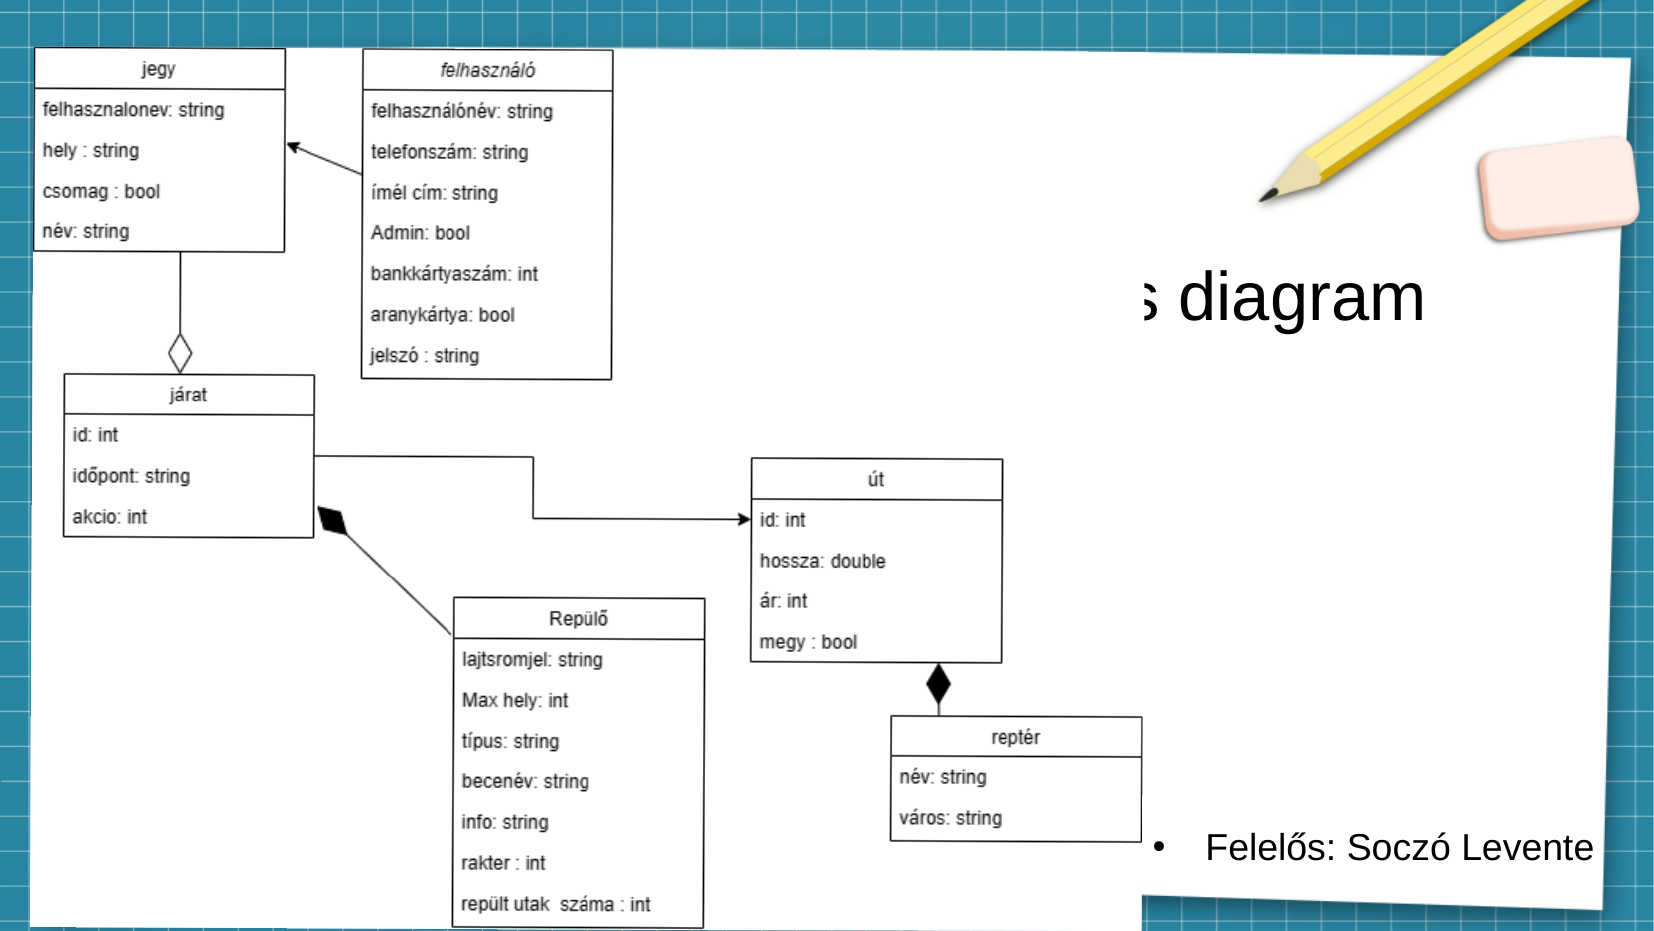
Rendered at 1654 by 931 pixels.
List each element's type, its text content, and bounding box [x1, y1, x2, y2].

title Class diagram [1144, 258, 1654, 414]
list Felelős: Soczó Levente [1142, 826, 1595, 931]
picture [0, 0, 1654, 931]
